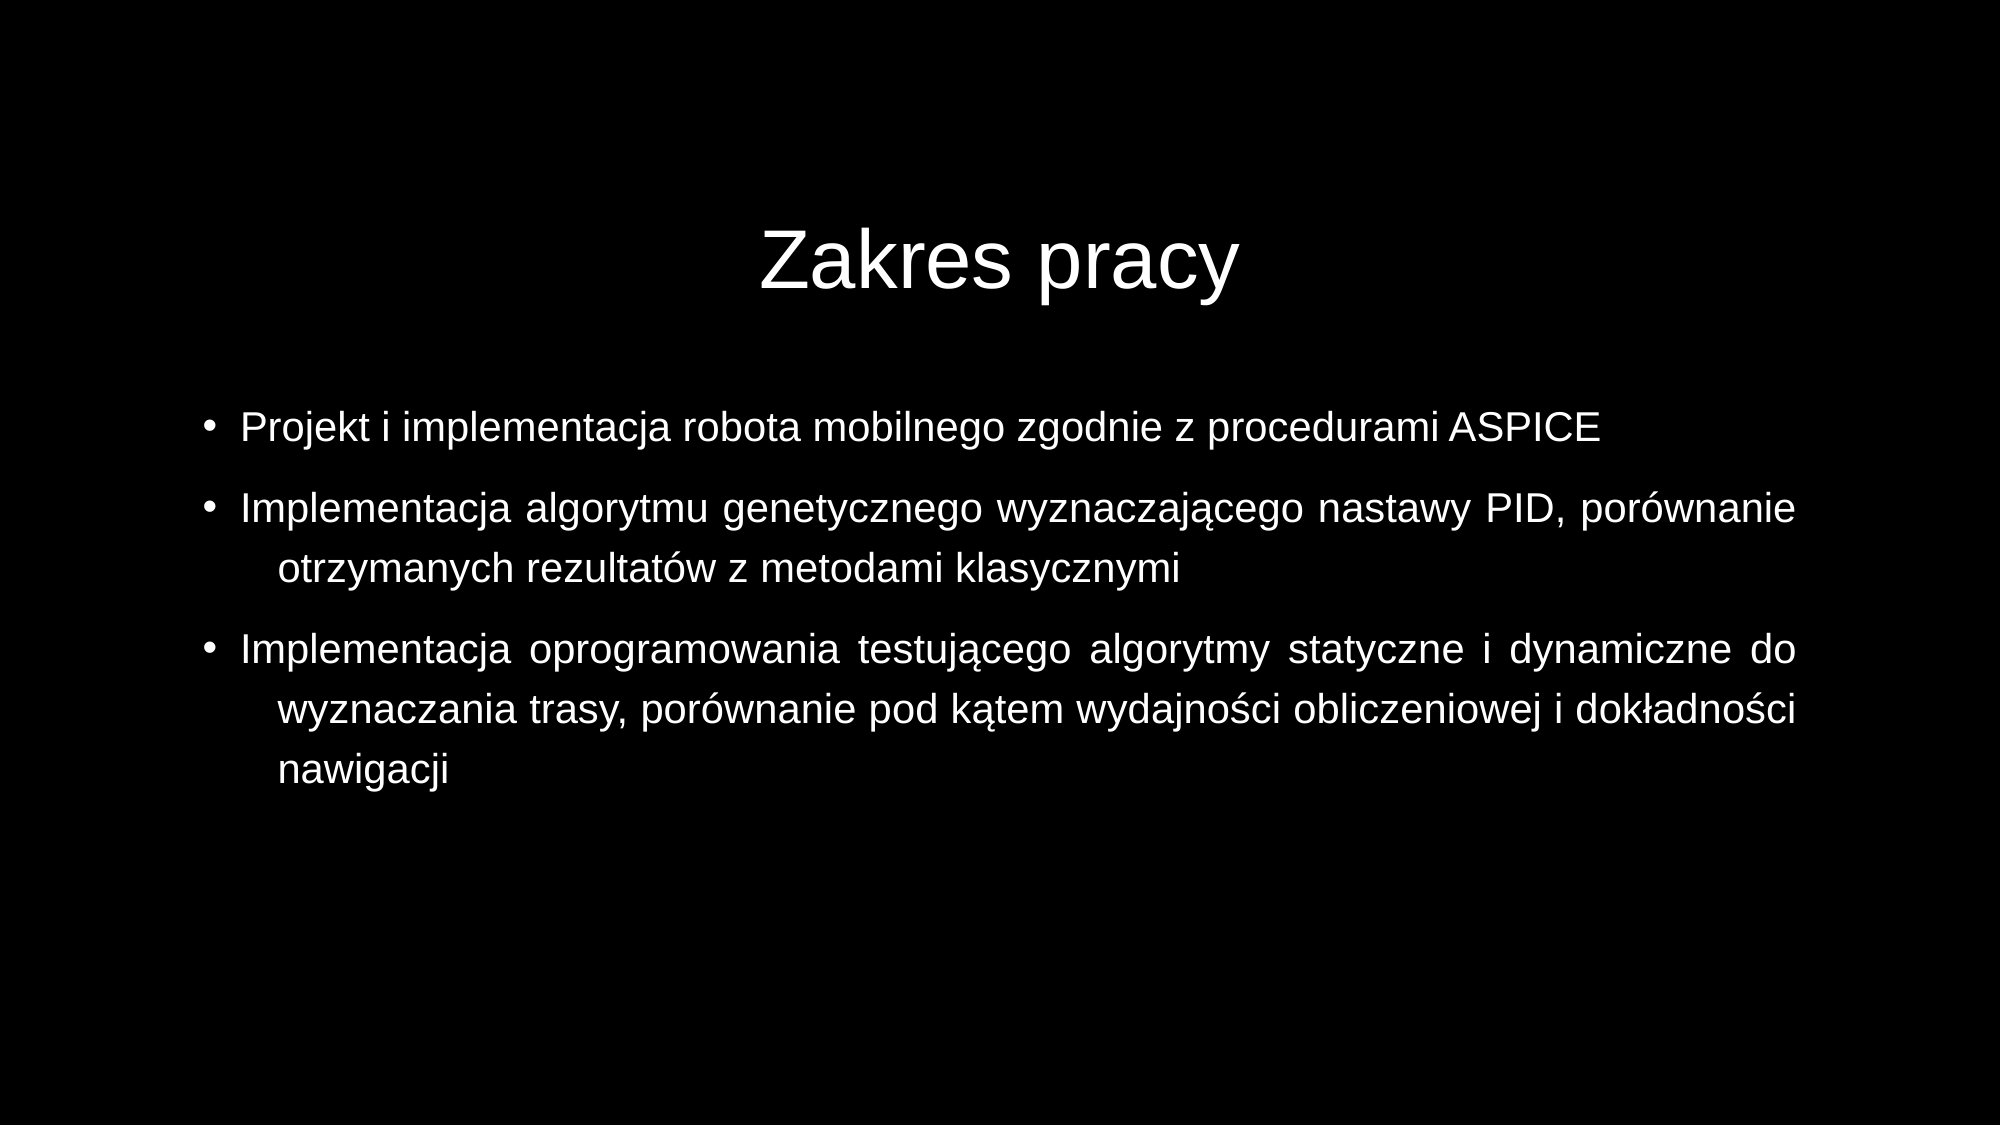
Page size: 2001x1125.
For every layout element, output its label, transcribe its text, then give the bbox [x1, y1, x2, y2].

title Zakres pracy [187, 143, 1813, 367]
list Projekt i implementacja robota mobilnego zgodnie z procedurami ASPICE Implementacja algorytmu genetycznego wyznaczającego nastawy PID, porównanie otrzymanych rezultatów z metodami klasycznymi Implementacja oprogramowania testującego algorytmy statyczne i dynamiczne do wyznaczania trasy, porównanie pod kątem wydajności obliczeniowej i dokładności nawigacji [187, 382, 1813, 968]
